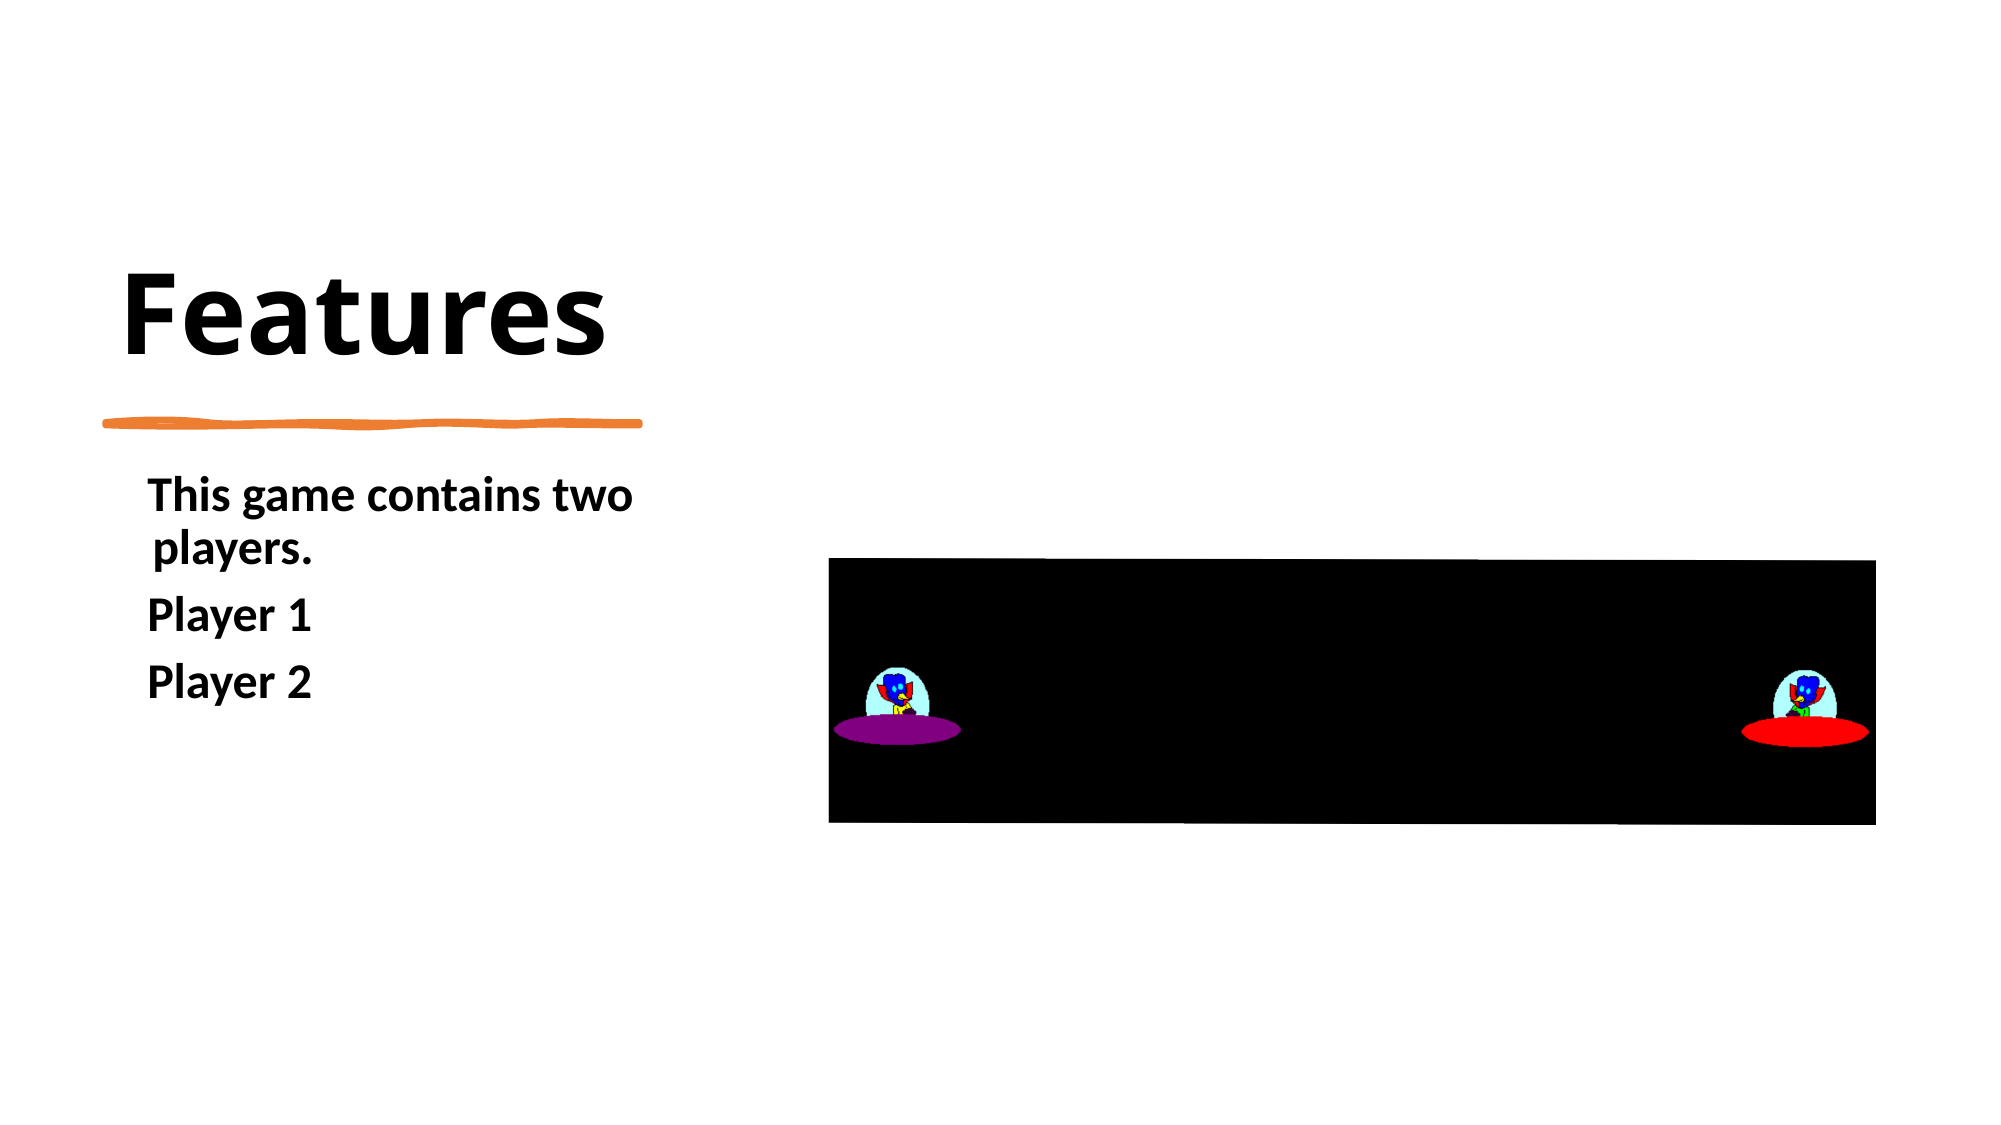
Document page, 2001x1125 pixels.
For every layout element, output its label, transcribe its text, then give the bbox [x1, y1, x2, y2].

picture [828, 557, 1876, 826]
text_box This game contains two players. Player 1 Player 2 [103, 460, 666, 1020]
text_box [105, 420, 640, 427]
title Features [103, 104, 666, 387]
